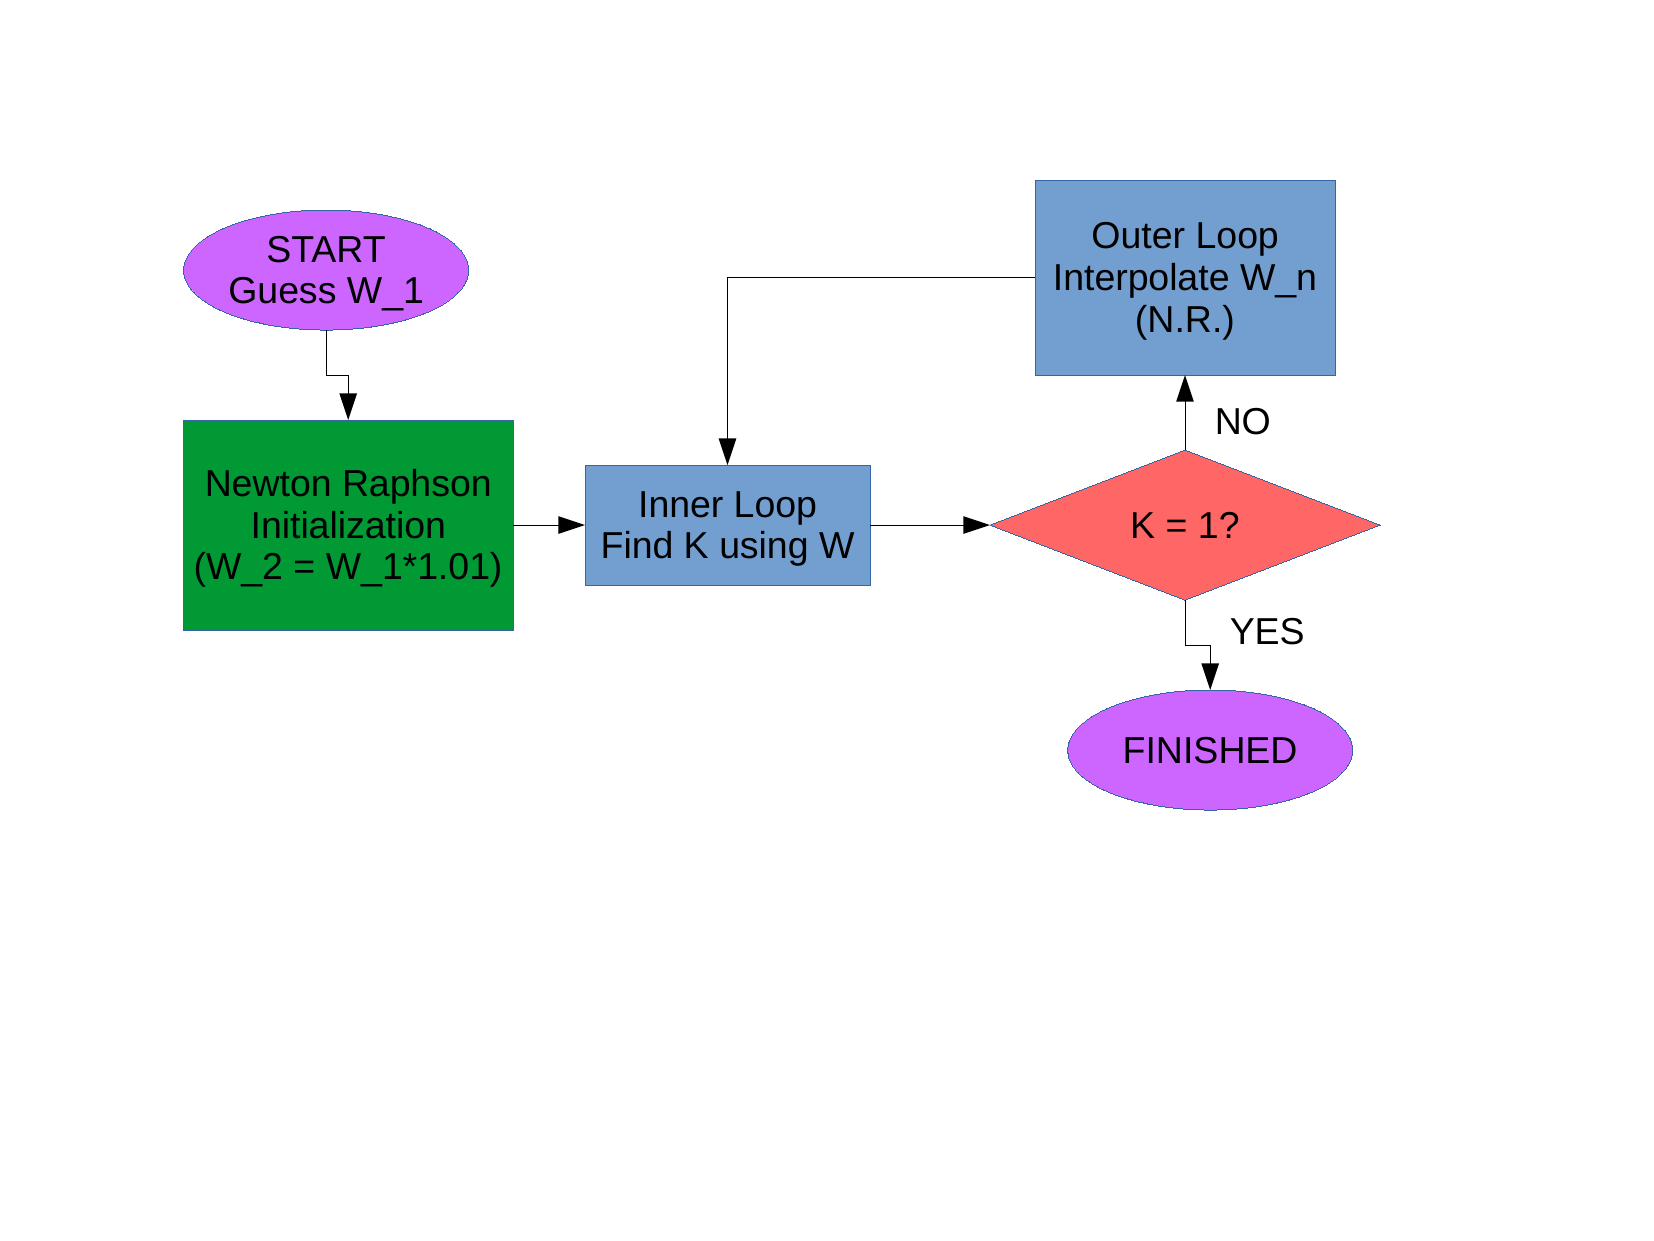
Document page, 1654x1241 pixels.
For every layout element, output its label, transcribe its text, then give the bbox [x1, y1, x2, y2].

text_box NO [1200, 393, 1336, 451]
text_box START Guess W_1 [183, 210, 469, 331]
text_box YES [1215, 603, 1351, 661]
text_box Inner Loop Find K using W [585, 465, 871, 586]
text_box FINISHED [1067, 690, 1353, 811]
text_box Newton Raphson Initialization (W_2 = W_1*1.01) [183, 420, 514, 631]
text_box K = 1? [990, 450, 1381, 601]
text_box Outer Loop Interpolate W_n (N.R.) [1035, 180, 1336, 376]
